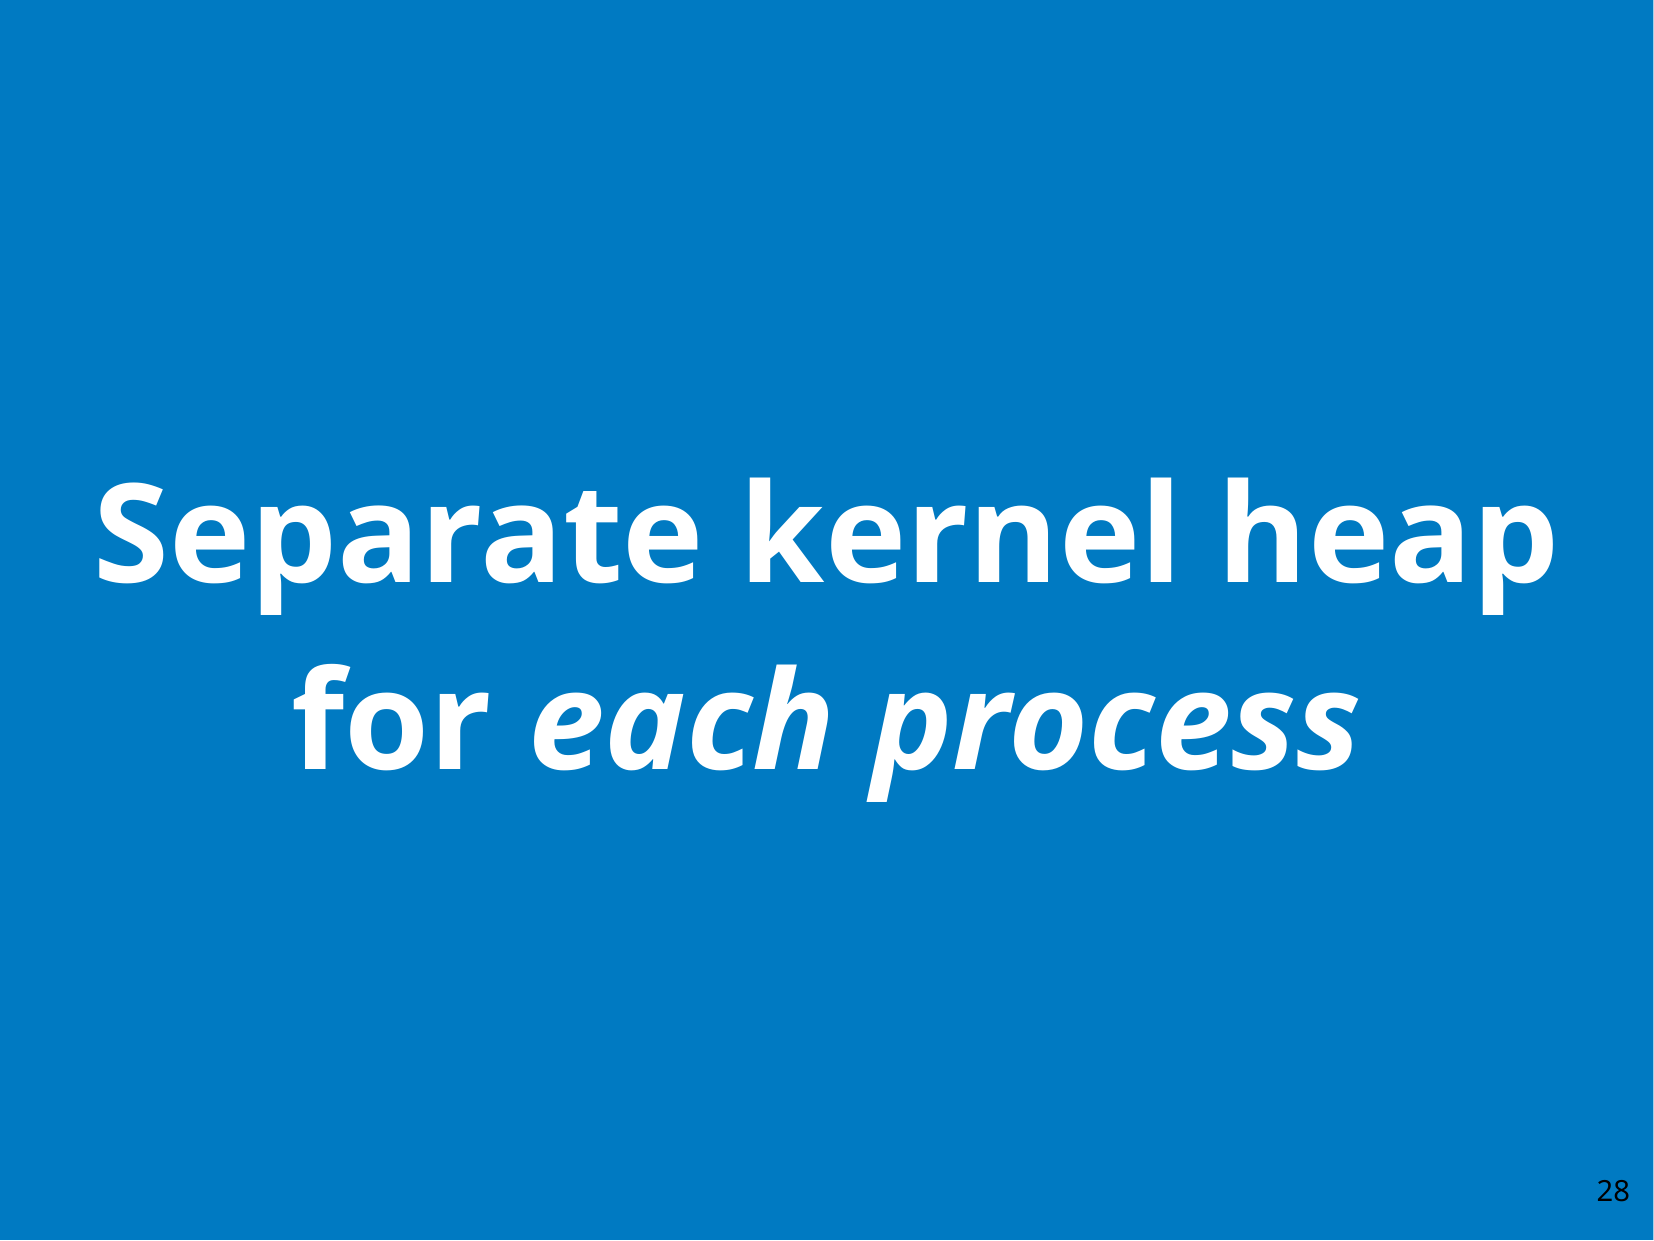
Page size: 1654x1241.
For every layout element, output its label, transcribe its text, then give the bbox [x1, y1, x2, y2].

text_box Separate kernel heap for each process [0, 0, 1654, 1241]
